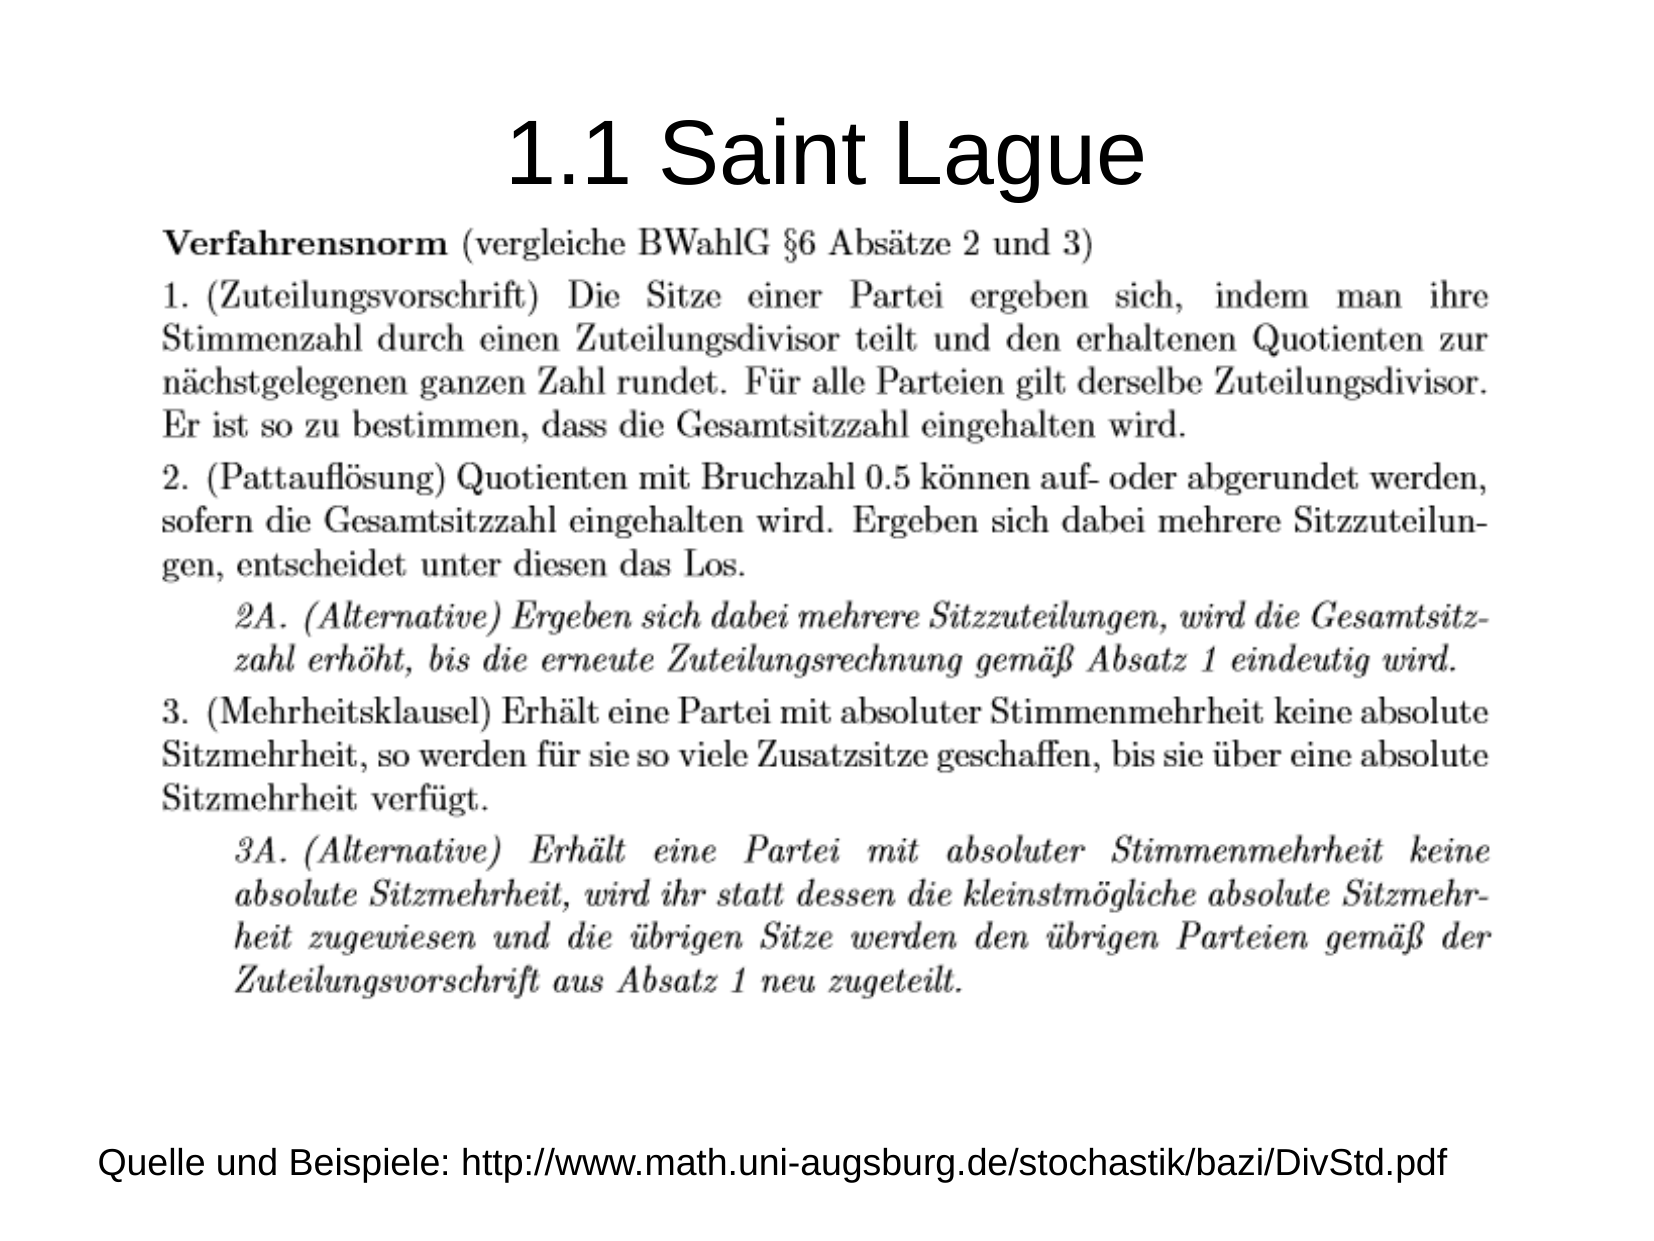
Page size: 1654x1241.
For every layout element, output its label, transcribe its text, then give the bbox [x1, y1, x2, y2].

picture [141, 208, 1536, 1028]
title 1.1 Saint Lague [82, 49, 1571, 257]
text_box Quelle und Beispiele: http://www.math.uni-augsburg.de/stochastik/bazi/DivStd.pdf [82, 1133, 1524, 1191]
